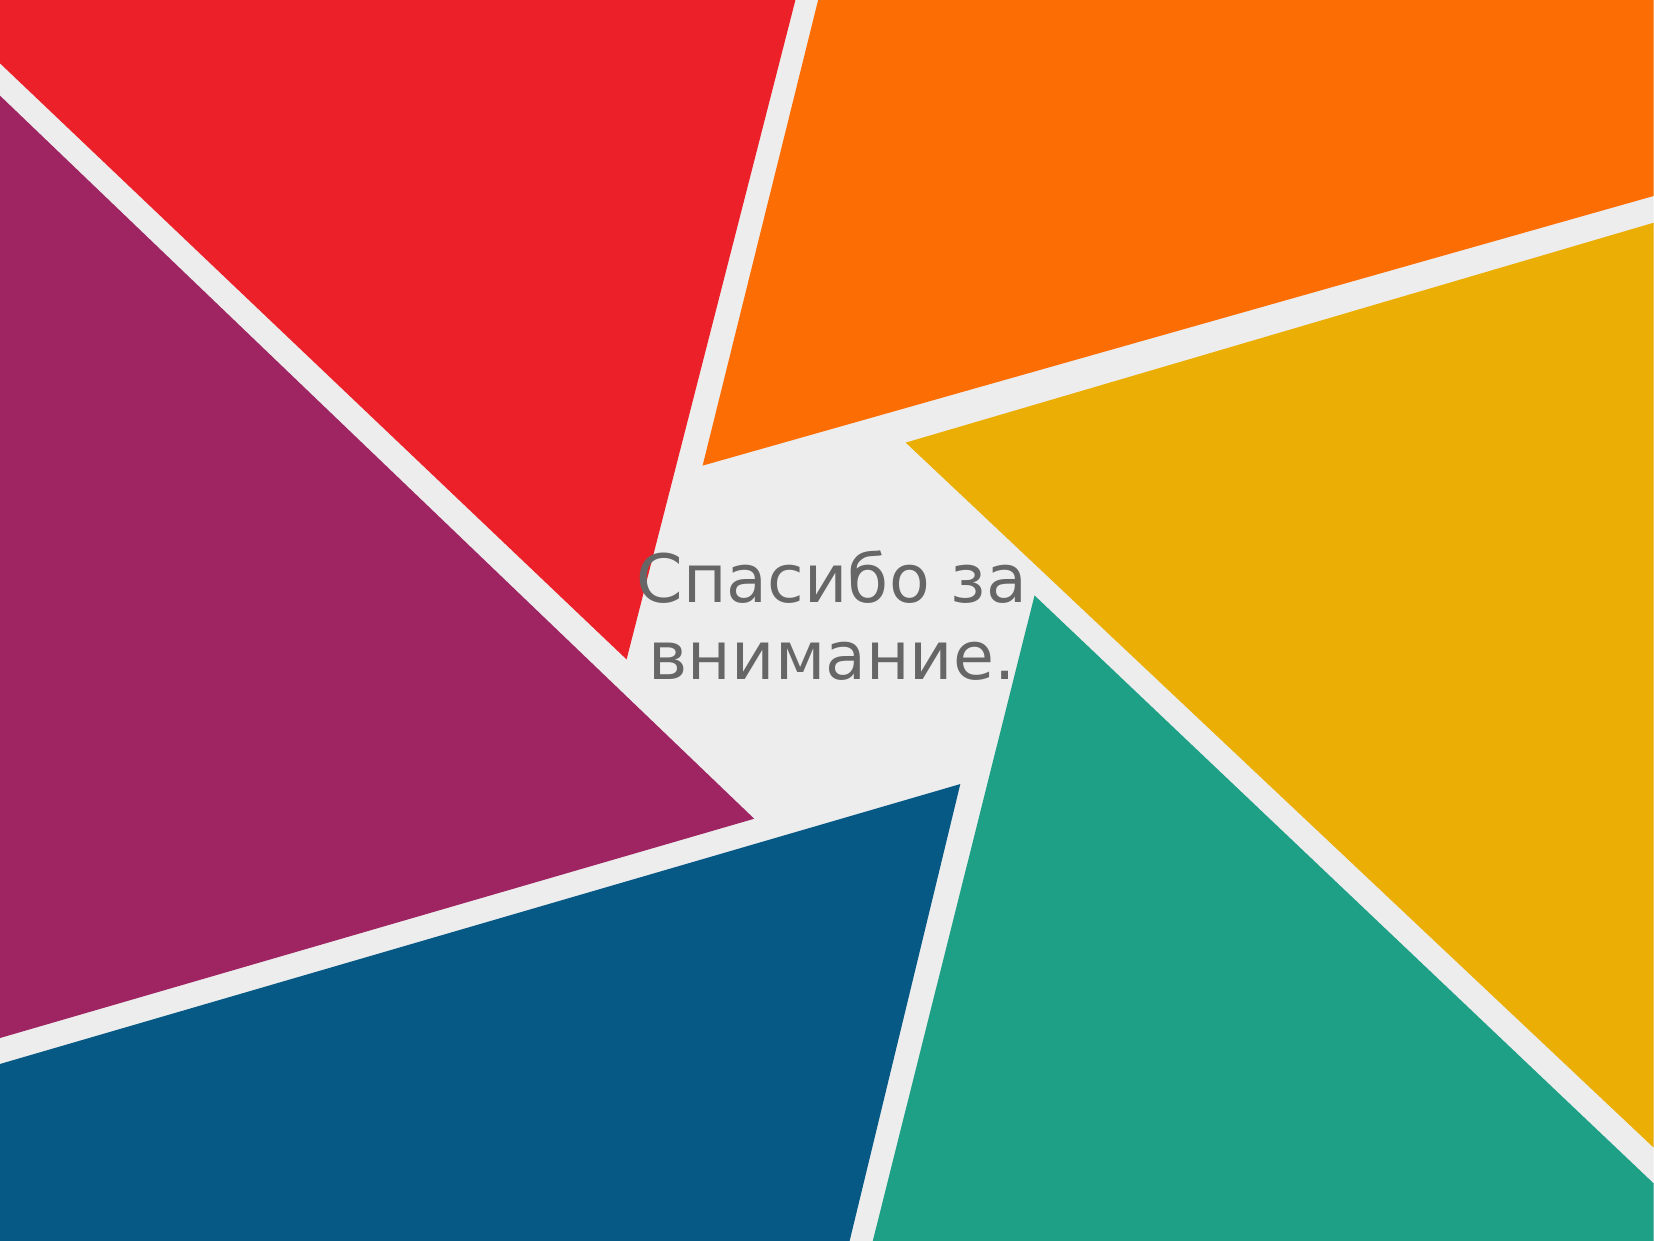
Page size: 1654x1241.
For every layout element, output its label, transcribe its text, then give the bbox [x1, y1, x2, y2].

list Спасибо за внимание. [585, 540, 1080, 974]
